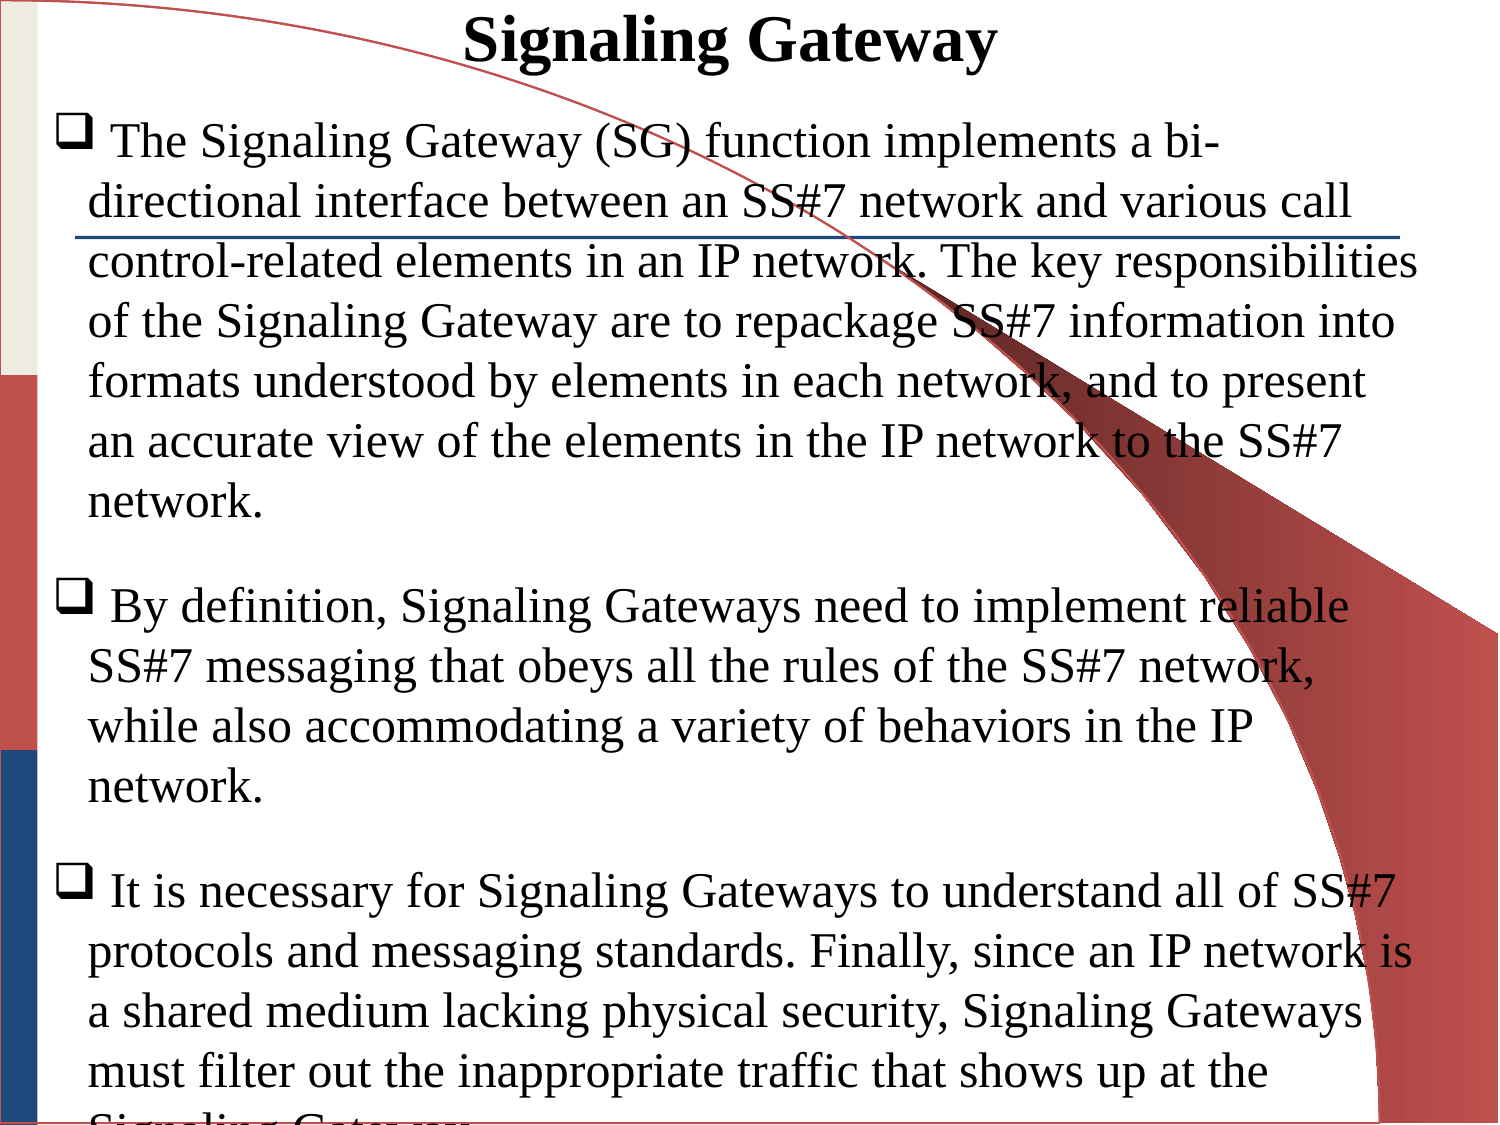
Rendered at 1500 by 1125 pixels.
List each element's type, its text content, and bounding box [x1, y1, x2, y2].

text_box Signaling Gateway [62, 0, 1400, 83]
text_box The Signaling Gateway (SG) function implements a bi-directional interface between an SS#7 network and various call control-related elements in an IP network. The key responsibilities of the Signaling Gateway are to repackage SS#7 information into formats understood by elements in each network, and to present an accurate view of the elements in the IP network to the SS#7 network. By definition, Signaling Gateways need to implement reliable SS#7 messaging that obeys all the rules of the SS#7 network, while also accommodating a variety of behaviors in the IP network. It is necessary for Signaling Gateways to understand all of SS#7 protocols and messaging standards. Finally, since an IP network is a shared medium lacking physical security, Signaling Gateways must filter out the inappropriate traffic that shows up at the Signaling Gateway. [37, 99, 1438, 1125]
